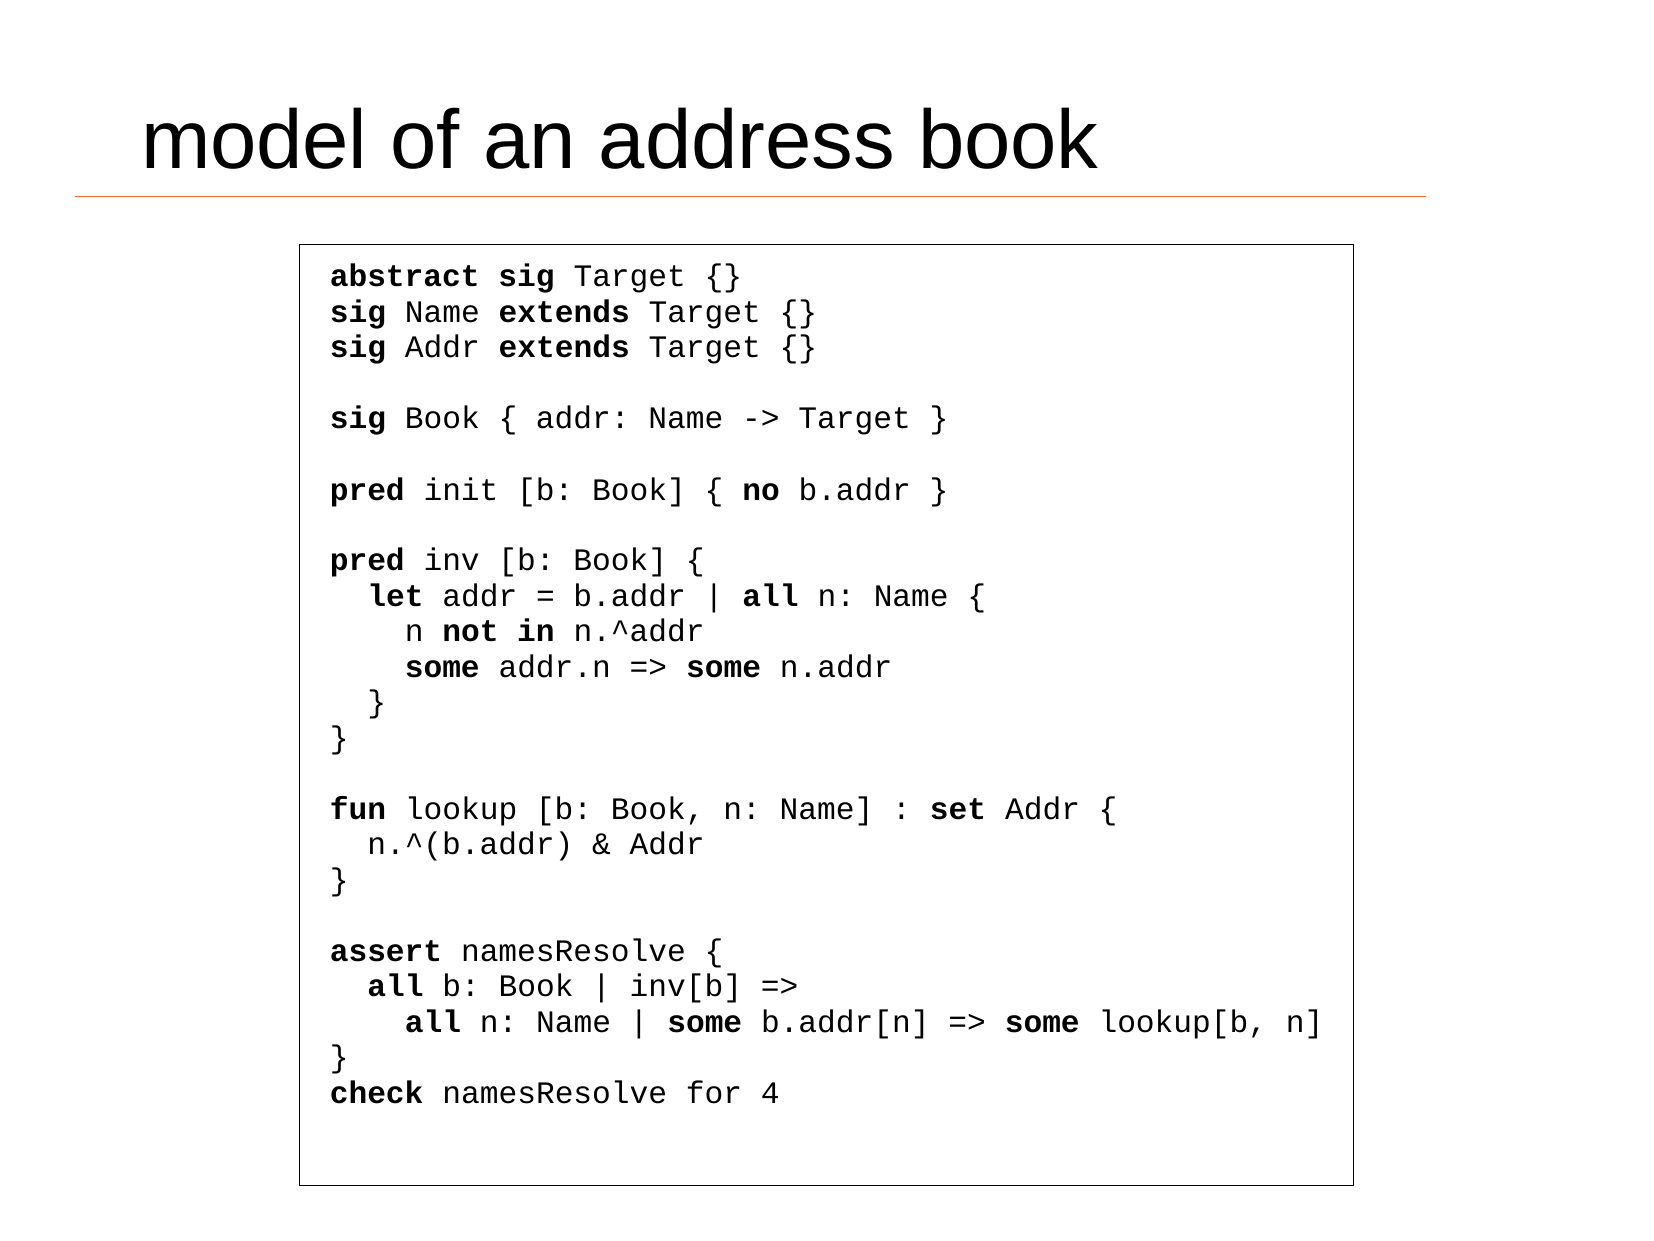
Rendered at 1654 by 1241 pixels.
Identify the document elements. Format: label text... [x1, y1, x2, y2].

title model of an address book [141, 86, 1604, 193]
text_box abstract sig Target {} sig Name extends Target {} sig Addr extends Target {} sig Book { addr: Name -> Target } pred init [b: Book] { no b.addr } pred inv [b: Book] { let addr = b.addr | all n: Name { n not in n.^addr some addr.n => some n.addr } } fun lookup [b: Book, n: Name] : set Addr { n.^(b.addr) & Addr } assert namesResolve { all b: Book | inv[b] => all n: Name | some b.addr[n] => some lookup[b, n] } check namesResolve for 4 [299, 244, 1351, 1186]
